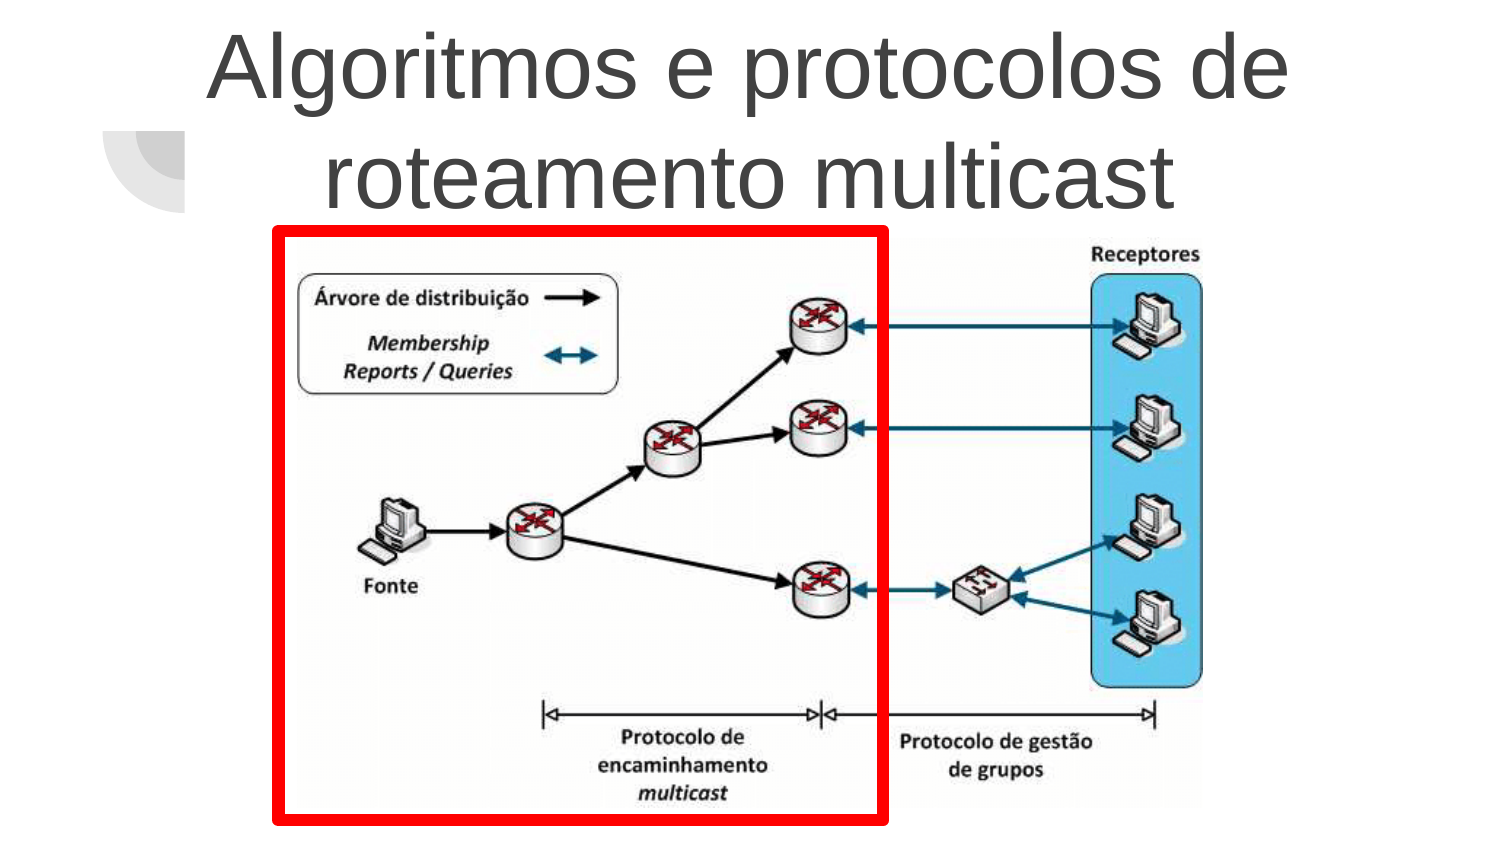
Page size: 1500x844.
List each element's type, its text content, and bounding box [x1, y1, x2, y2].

picture [297, 237, 877, 808]
title Algoritmos e protocolos de roteamento multicast [112, 46, 1388, 188]
picture [889, 237, 1203, 808]
